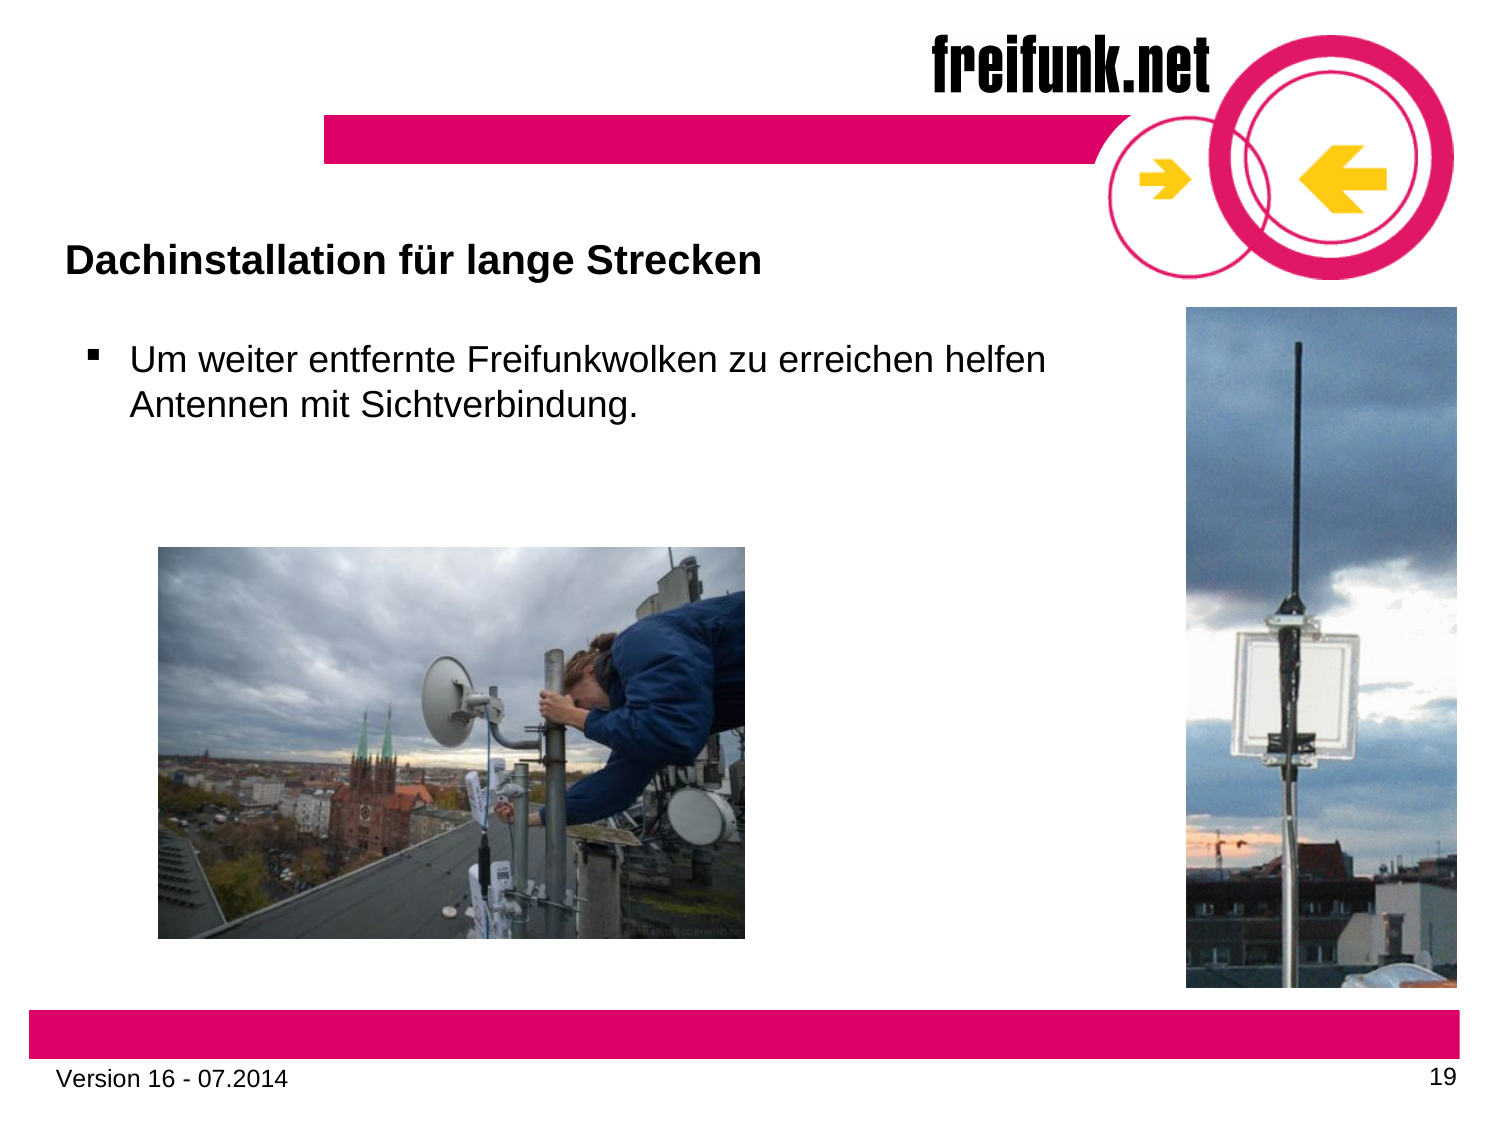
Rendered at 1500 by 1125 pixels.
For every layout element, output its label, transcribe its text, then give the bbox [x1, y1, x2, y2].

picture [1186, 307, 1457, 988]
text_box Um weiter entfernte Freifunkwolken zu erreichen helfen Antennen mit Sichtverbindung. [55, 335, 1120, 539]
text_box Dachinstallation für lange Strecken [53, 233, 1046, 313]
picture [932, 34, 1454, 280]
picture [158, 547, 745, 939]
